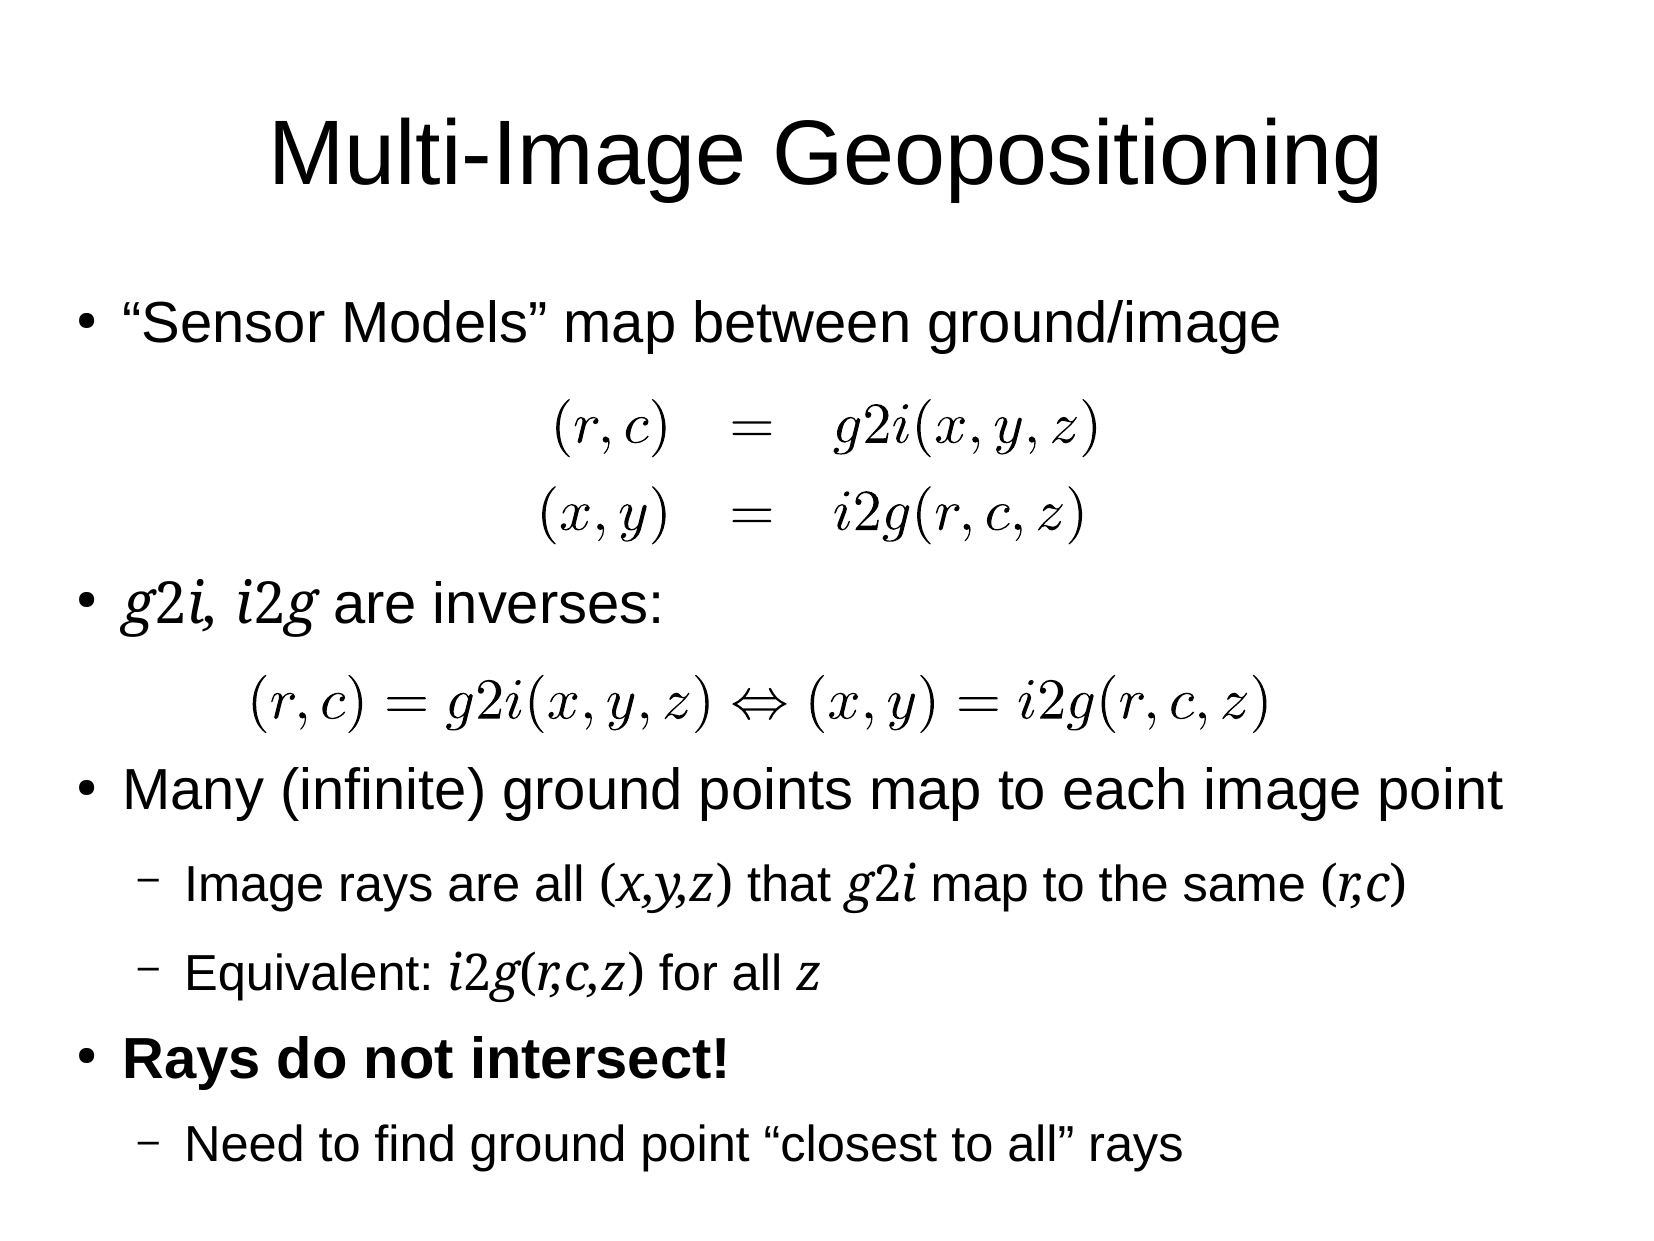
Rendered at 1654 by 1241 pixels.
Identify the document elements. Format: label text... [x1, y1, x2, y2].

text_box [246, 674, 1273, 734]
text_box [536, 399, 1102, 545]
title Multi-Image Geopositioning [82, 49, 1571, 257]
list “Sensor Models” map between ground/image g2i, i2g are inverses: Many (infinite) ground points map to each image point Image rays are all (x,y,z) that g2i map to the same (r,c) Equivalent: i2g(r,c,z) for all z Rays do not intersect! Need to find ground point “closest to all” rays [60, 290, 1616, 1183]
